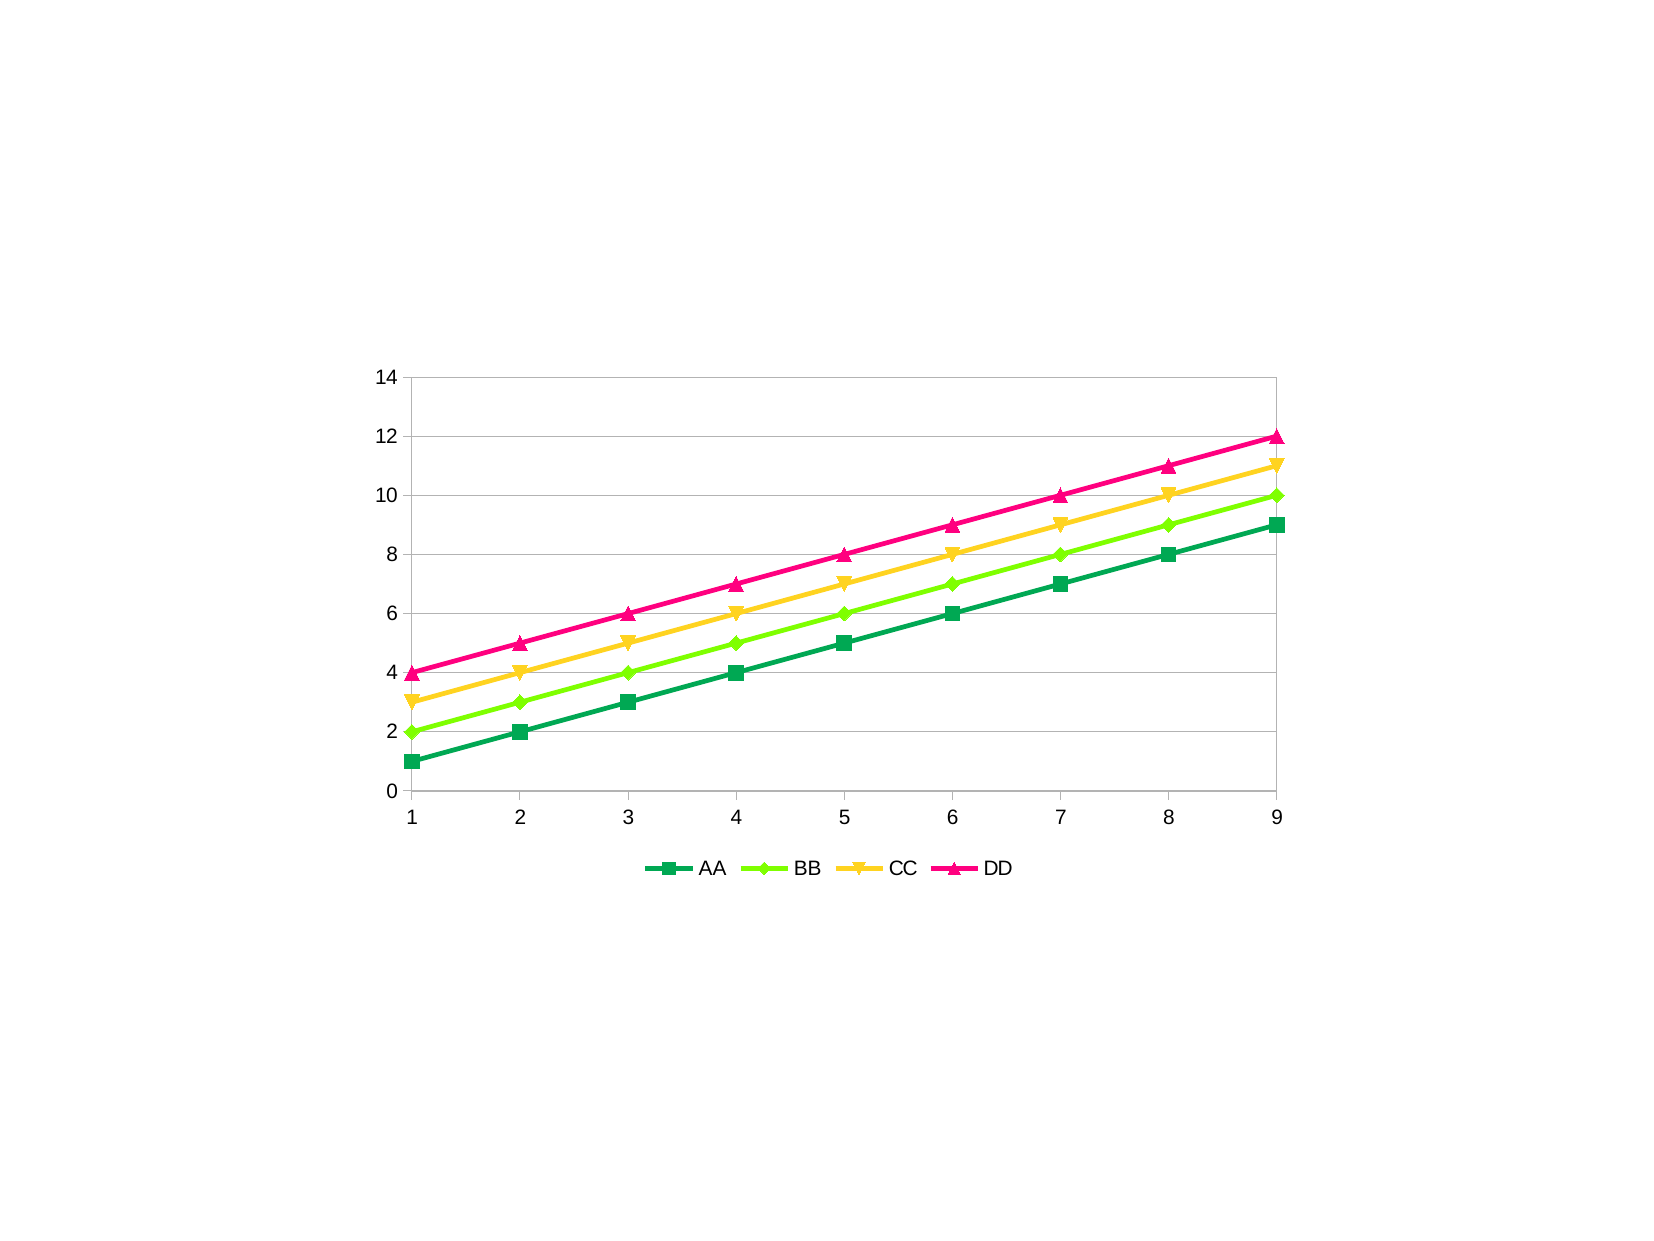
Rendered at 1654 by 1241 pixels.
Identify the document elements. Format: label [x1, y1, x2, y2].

chart [356, 354, 1302, 887]
